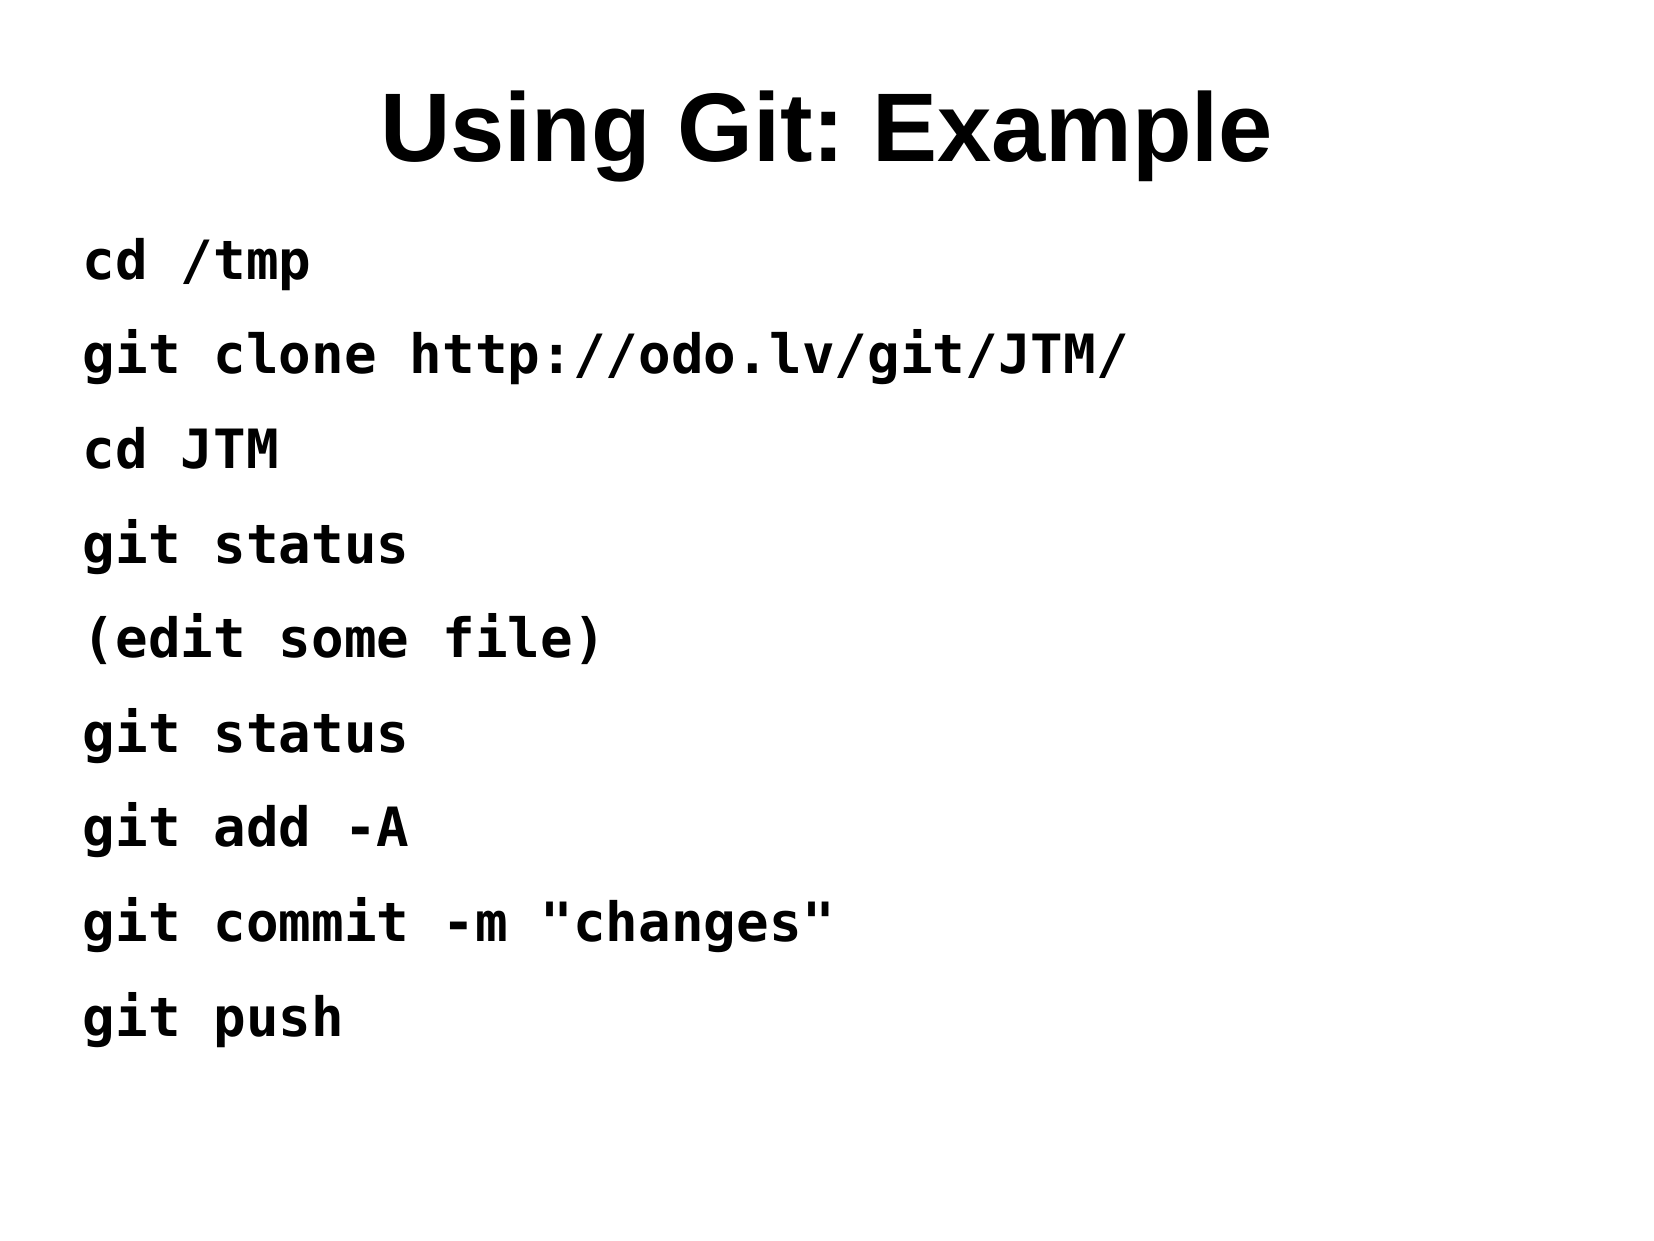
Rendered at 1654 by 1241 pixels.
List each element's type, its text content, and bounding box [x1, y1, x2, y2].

title Using Git: Example [82, 49, 1571, 196]
list cd /tmp git clone http://odo.lv/git/JTM/ cd JTM git status (edit some file) git status git add -A git commit -m "changes" git push [82, 225, 1538, 1186]
